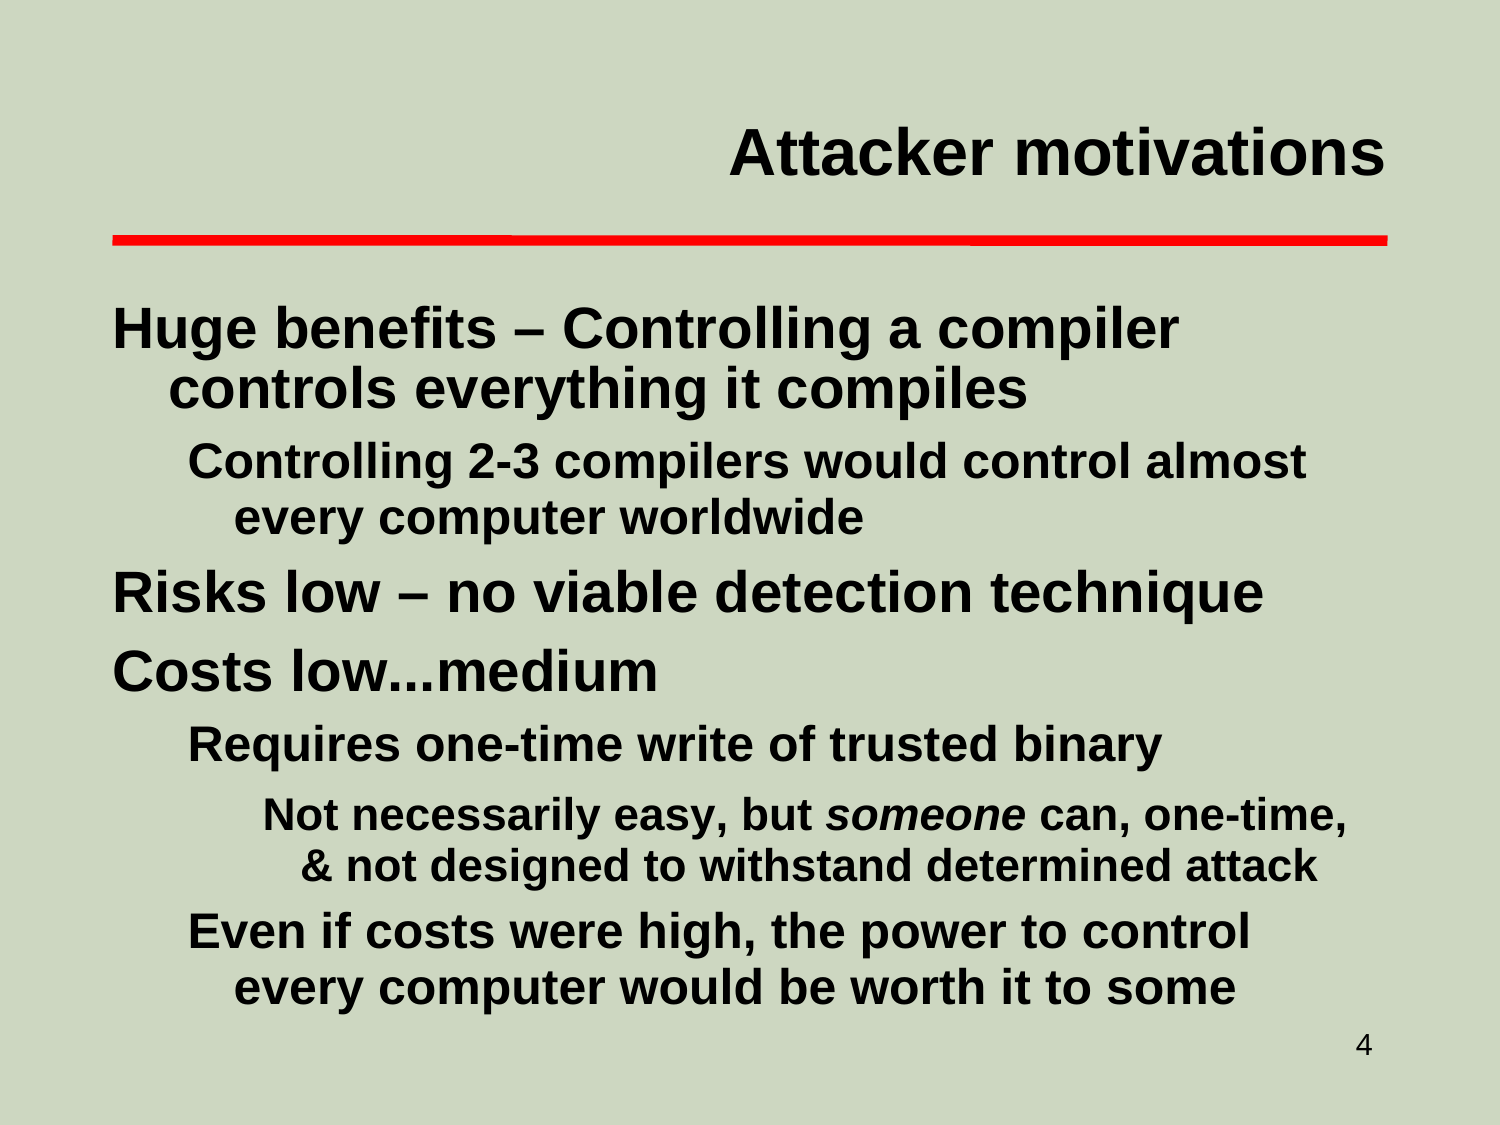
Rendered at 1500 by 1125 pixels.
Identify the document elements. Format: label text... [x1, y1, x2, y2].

list Huge benefits – Controlling a compiler controls everything it compiles Controlling 2-3 compilers would control almost every computer worldwide Risks low – no viable detection technique Costs low...medium Requires one-time write of trusted binary Not necessarily easy, but someone can, one-time, & not designed to withstand determined attack Even if costs were high, the power to control every computer would be worth it to some [112, 299, 1388, 1064]
title Attacker motivations [125, 117, 1388, 192]
